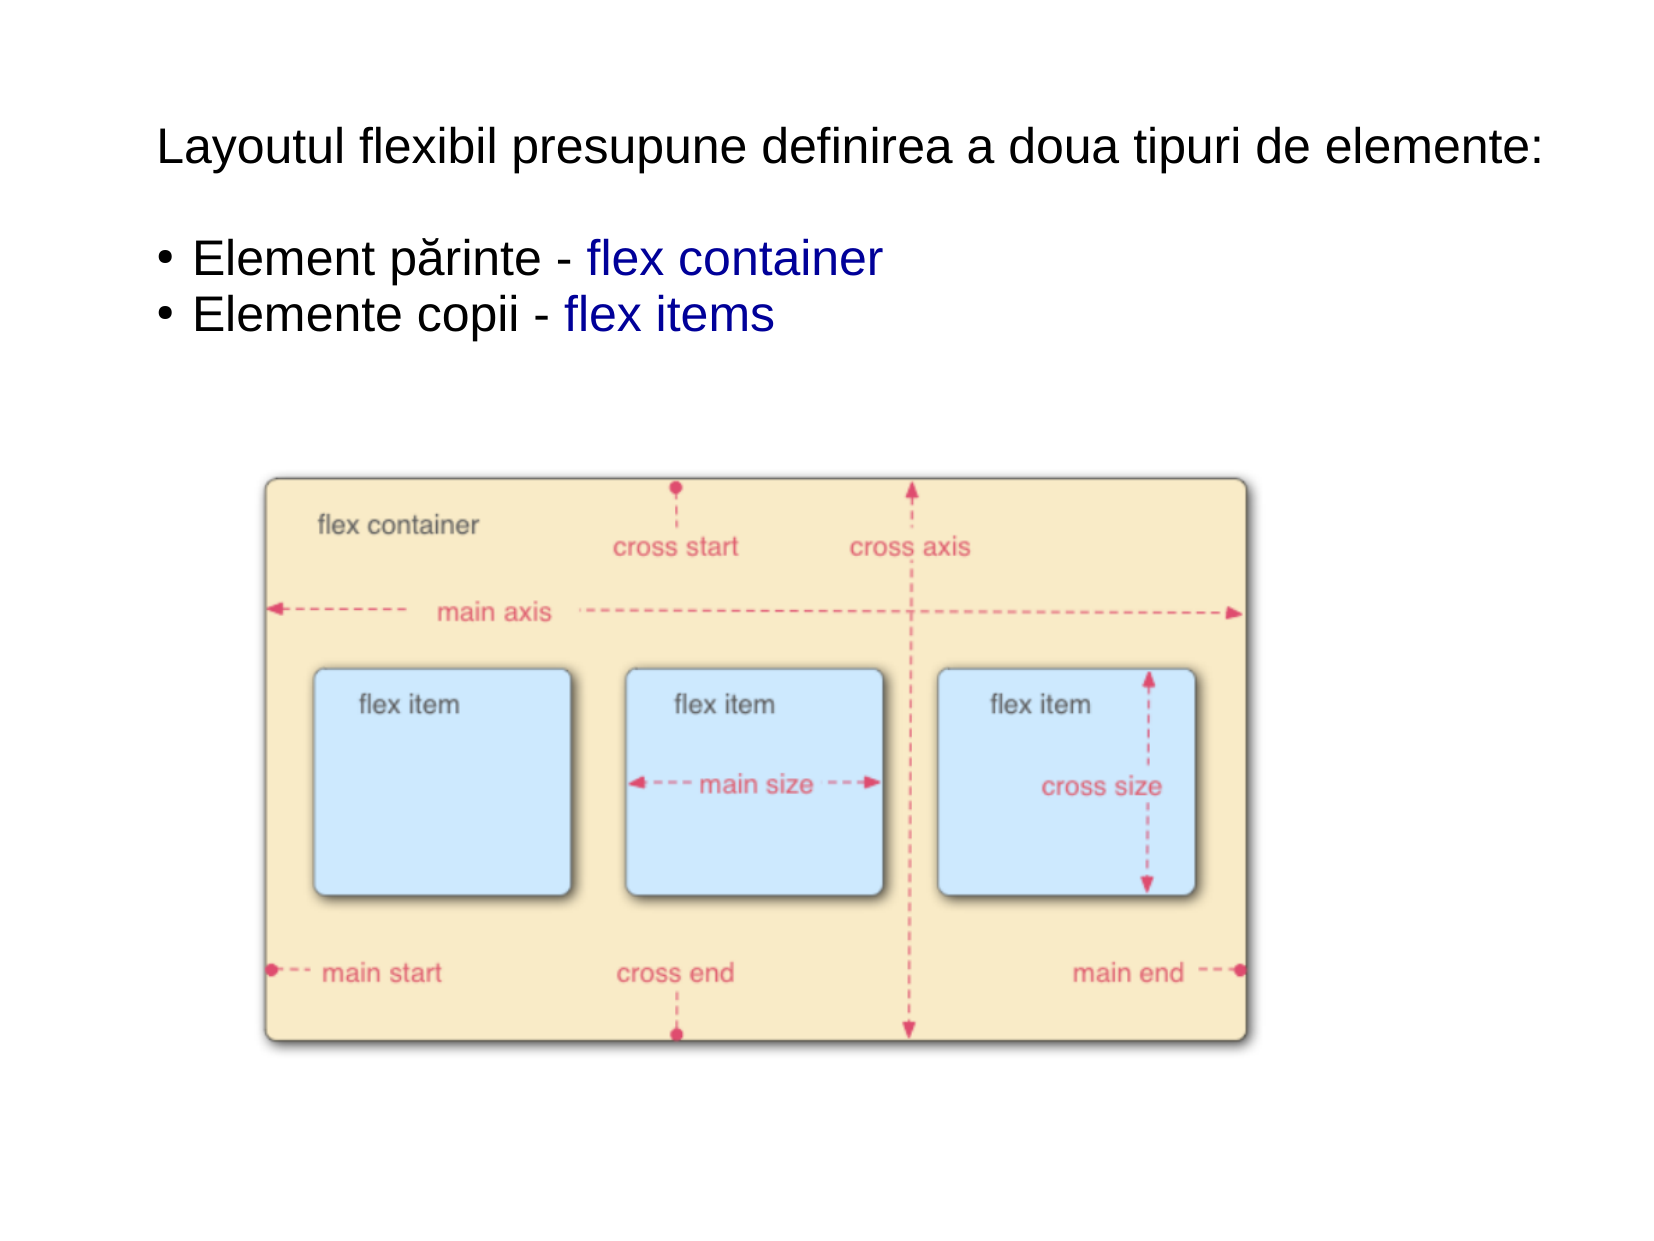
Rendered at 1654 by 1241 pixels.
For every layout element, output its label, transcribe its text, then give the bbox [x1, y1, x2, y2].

picture [247, 460, 1275, 1071]
text_box Layoutul flexibil presupune definirea a doua tipuri de elemente: Element părinte - flex container Elemente copii - flex items [141, 111, 1595, 350]
